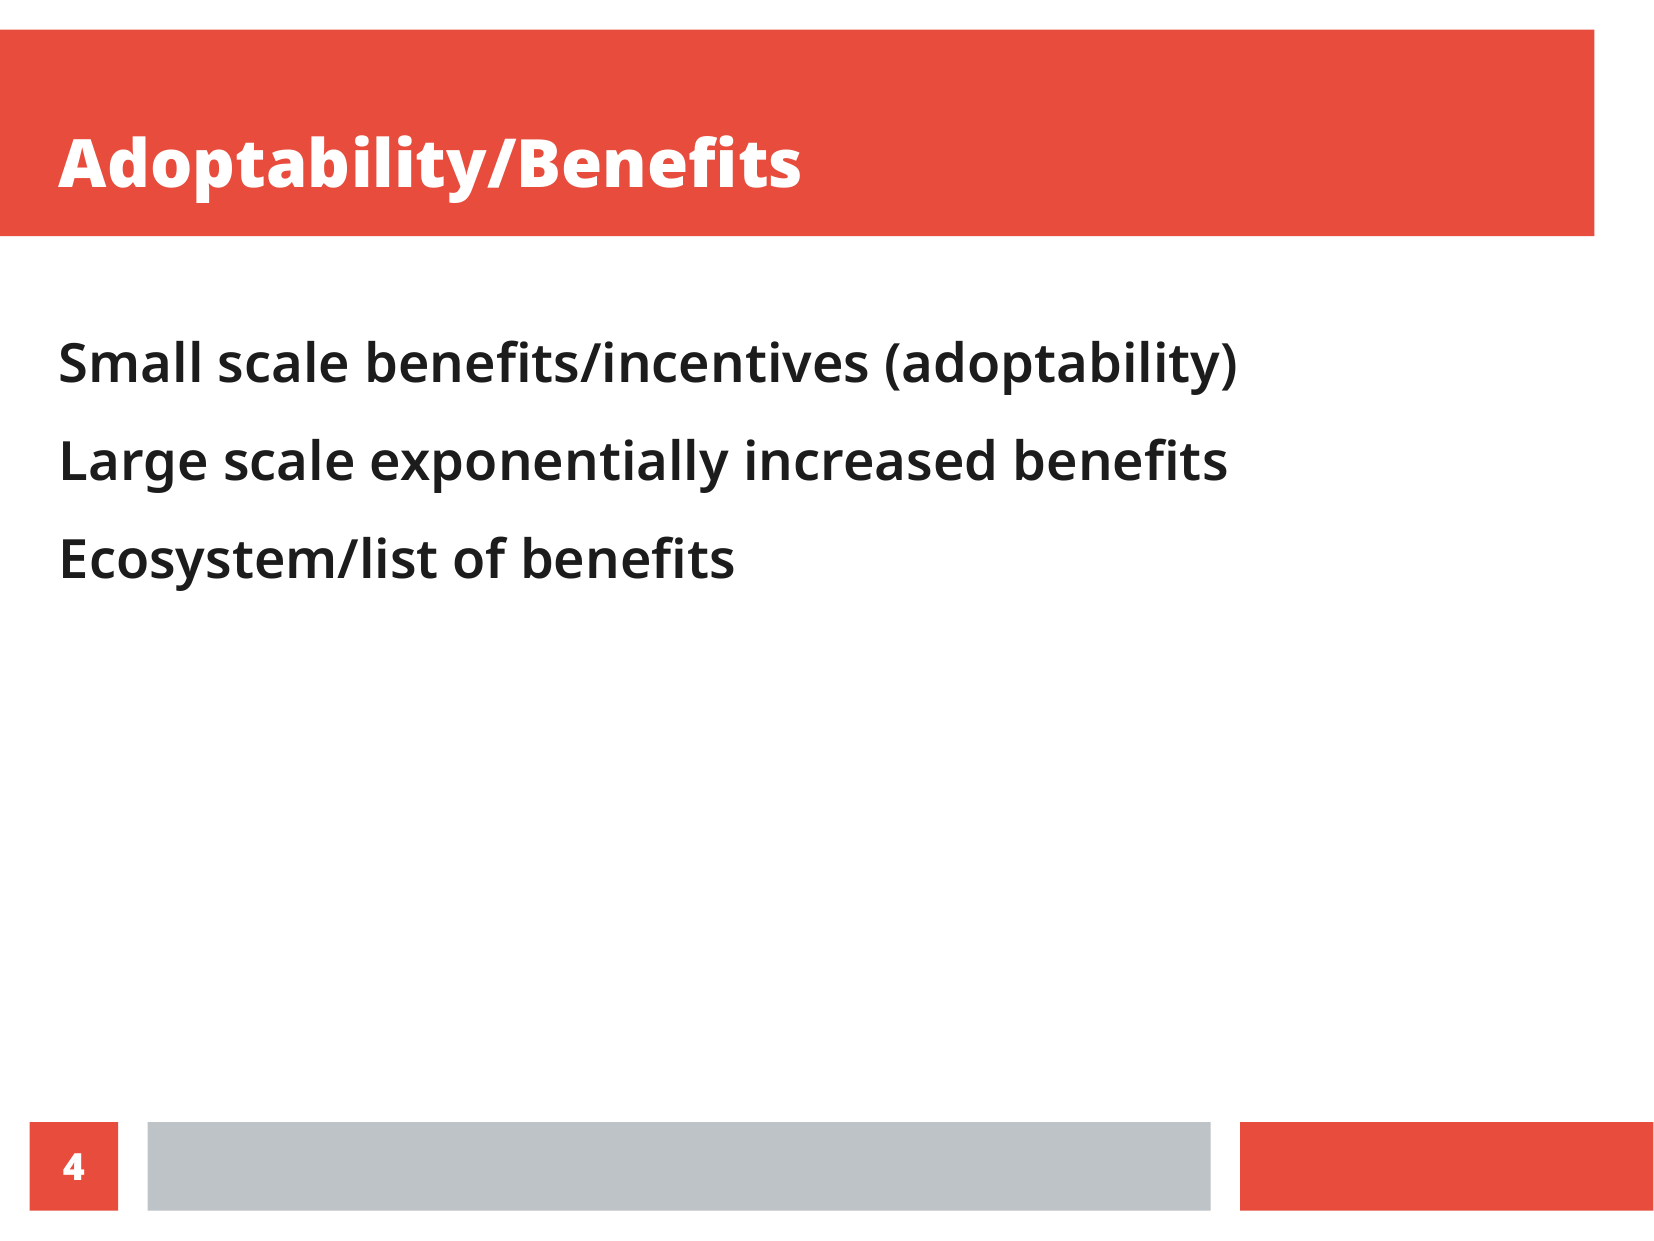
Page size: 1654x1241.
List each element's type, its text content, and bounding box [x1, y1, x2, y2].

title Adoptability/Benefits [59, 59, 1595, 207]
list Small scale benefits/incentives (adoptability) Large scale exponentially increased benefits Ecosystem/list of benefits [59, 324, 1565, 1093]
